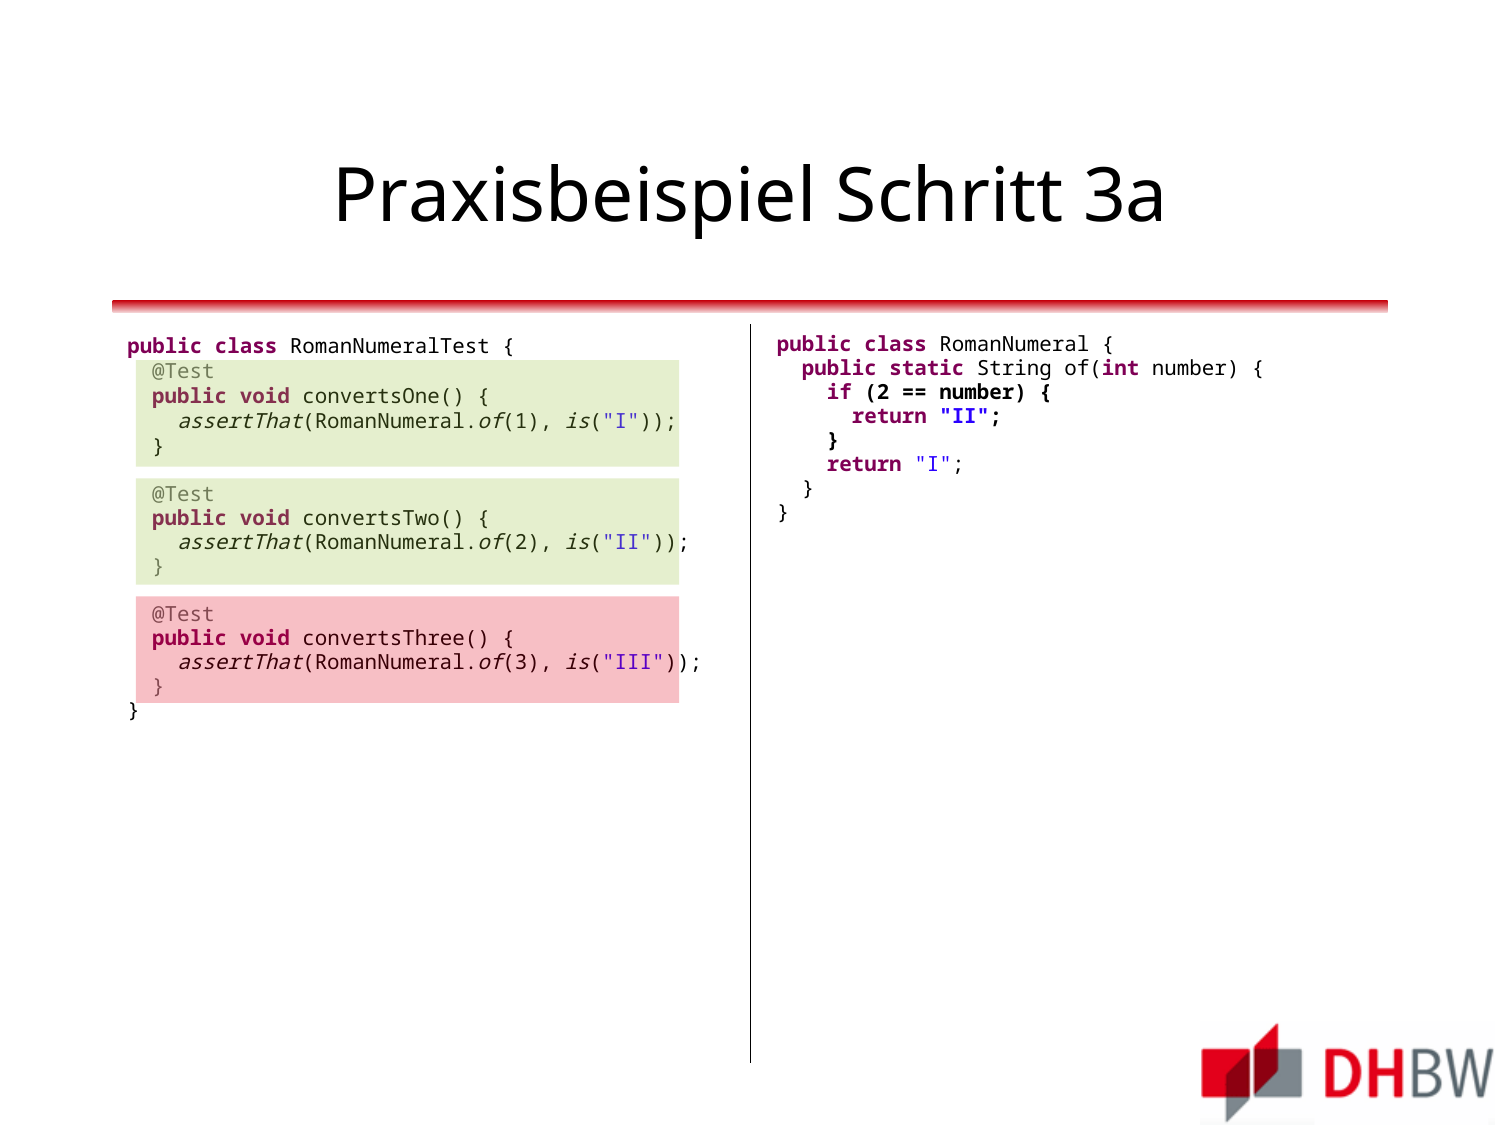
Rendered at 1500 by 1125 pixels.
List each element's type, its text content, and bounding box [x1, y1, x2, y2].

list public class RomanNumeral { public static String of(int number) { if (2 == number) { return "II"; } return "I"; } } [762, 324, 1388, 1063]
text_box [135, 596, 680, 703]
text_box [135, 478, 680, 585]
list public class RomanNumeralTest { @Test public void convertsOne() { assertThat(RomanNumeral.of(1), is("I")); } @Test public void convertsTwo() { assertThat(RomanNumeral.of(2), is("II")); } @Test public void convertsThree() { assertThat(RomanNumeral.of(3), is("III")); } } [112, 324, 739, 1063]
picture [1200, 1021, 1495, 1125]
text_box [135, 360, 680, 467]
title Praxisbeispiel Schritt 3a [113, 29, 1388, 362]
